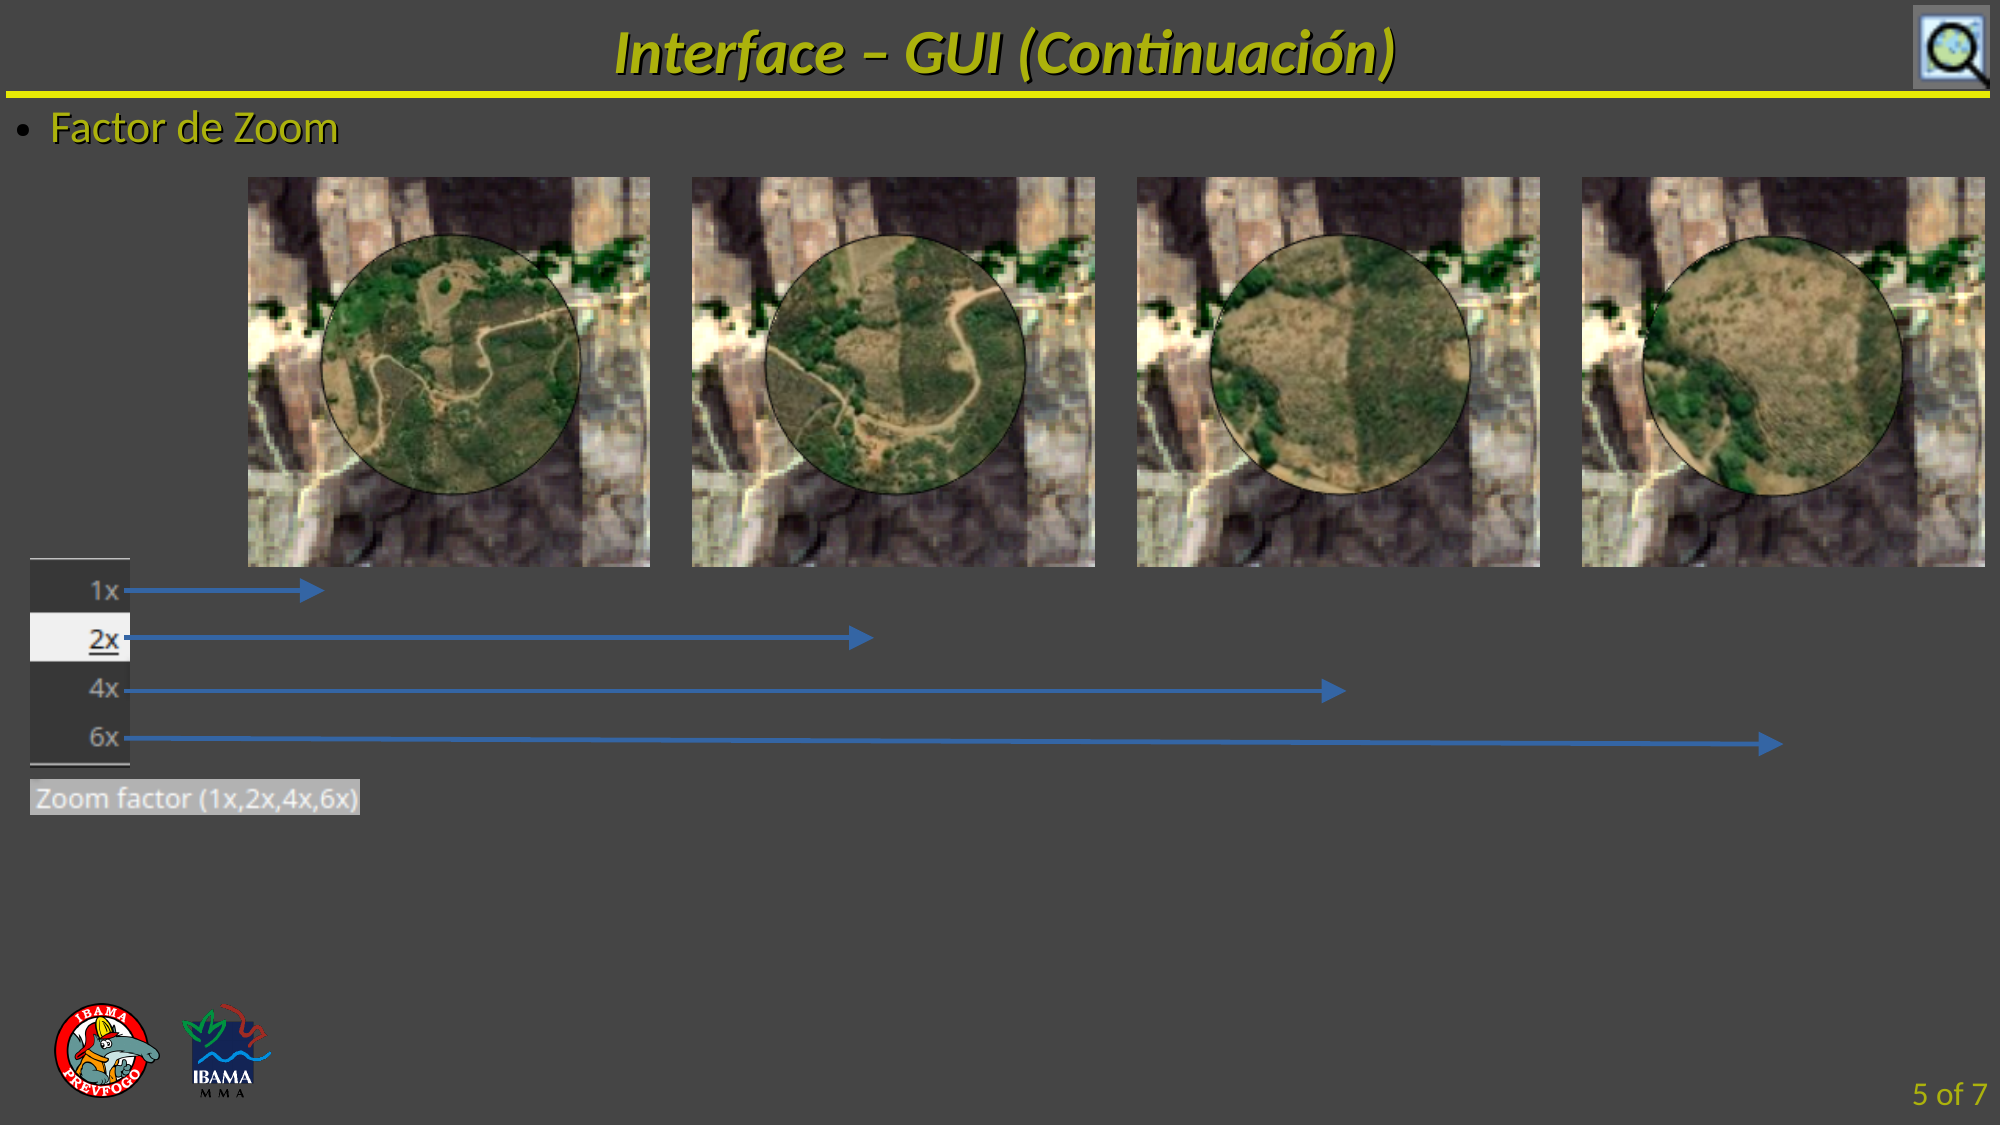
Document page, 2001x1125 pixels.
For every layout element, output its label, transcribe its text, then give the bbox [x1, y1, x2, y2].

picture [1913, 5, 1990, 89]
picture [1137, 177, 1540, 567]
picture [248, 177, 650, 567]
text_box Factor de Zoom [0, 101, 2000, 179]
picture [30, 558, 130, 768]
picture [1582, 177, 1985, 567]
subtitle Interface – GUI (Continuación) [9, 11, 2000, 95]
picture [173, 1003, 272, 1098]
picture [54, 1003, 160, 1098]
picture [30, 779, 360, 815]
text_box <número> of 7 [1757, 1080, 1989, 1125]
picture [692, 177, 1095, 567]
